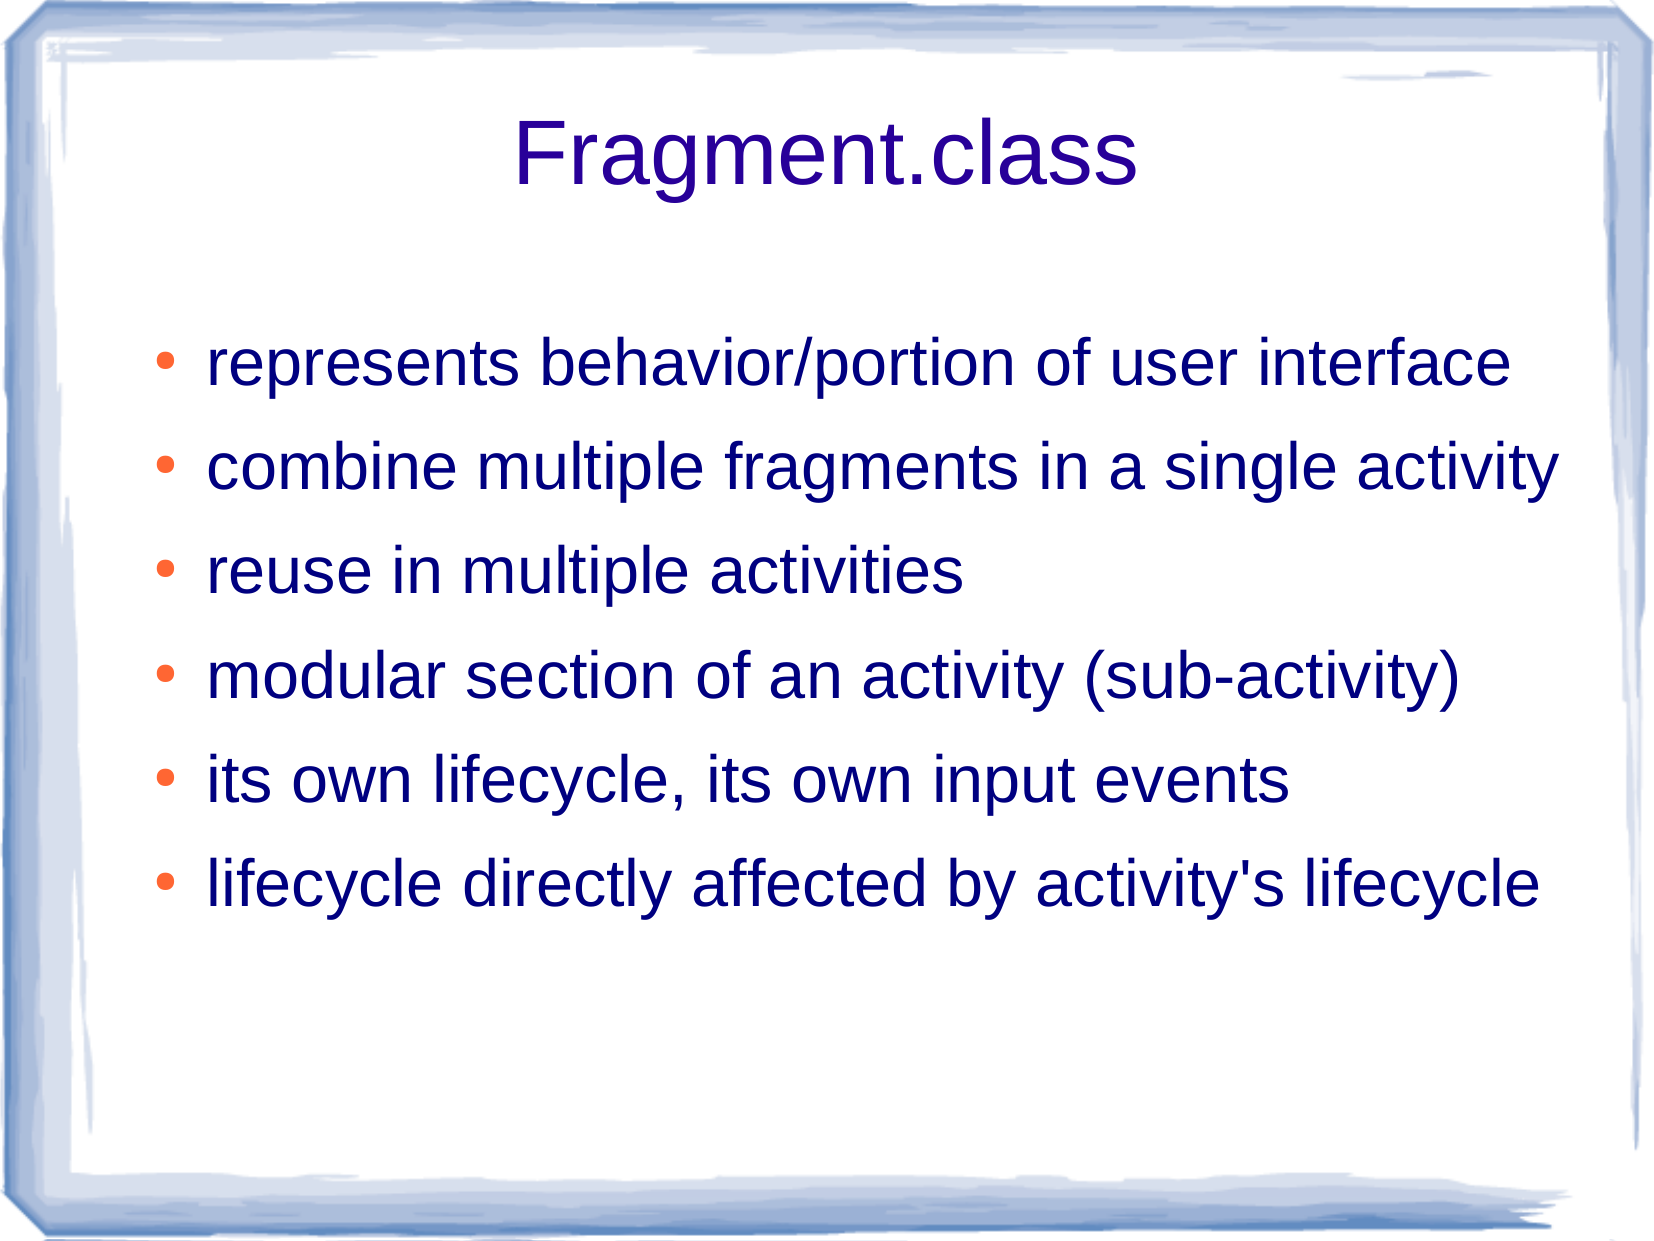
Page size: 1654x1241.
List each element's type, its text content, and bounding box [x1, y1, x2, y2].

list represents behavior/portion of user interface combine multiple fragments in a single activity reuse in multiple activities modular section of an activity (sub-activity) its own lifecycle, its own input events lifecycle directly affected by activity's lifecycle [118, 324, 1571, 1045]
picture [0, 0, 1654, 1241]
title Fragment.class [82, 49, 1571, 257]
